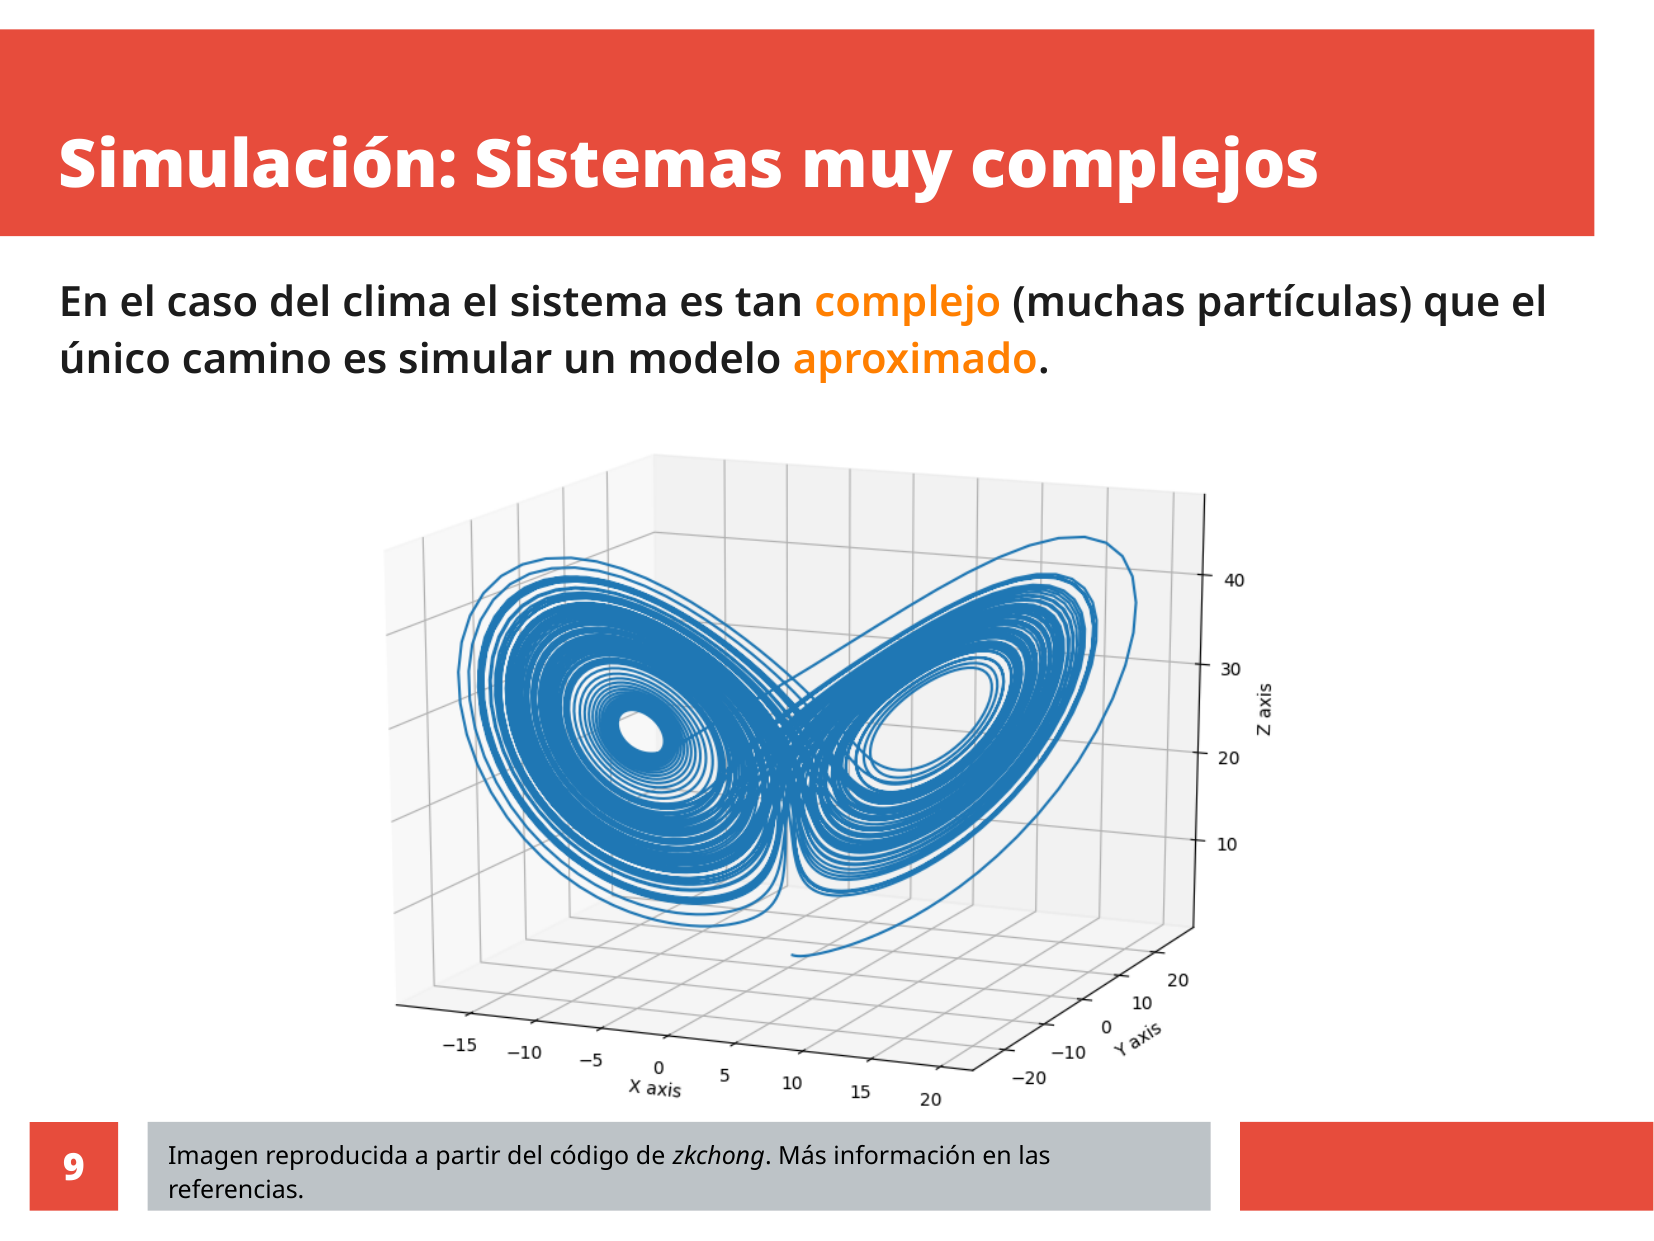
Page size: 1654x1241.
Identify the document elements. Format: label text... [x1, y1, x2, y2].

picture [372, 447, 1280, 1116]
title Simulación: Sistemas muy complejos [59, 59, 1595, 207]
text_box Imagen reproducida a partir del código de zkchong. Más información en las referencias. [153, 1130, 1203, 1205]
list En el caso del clima el sistema es tan complejo (muchas partículas) que el único camino es simular un modelo aproximado. [59, 271, 1565, 463]
